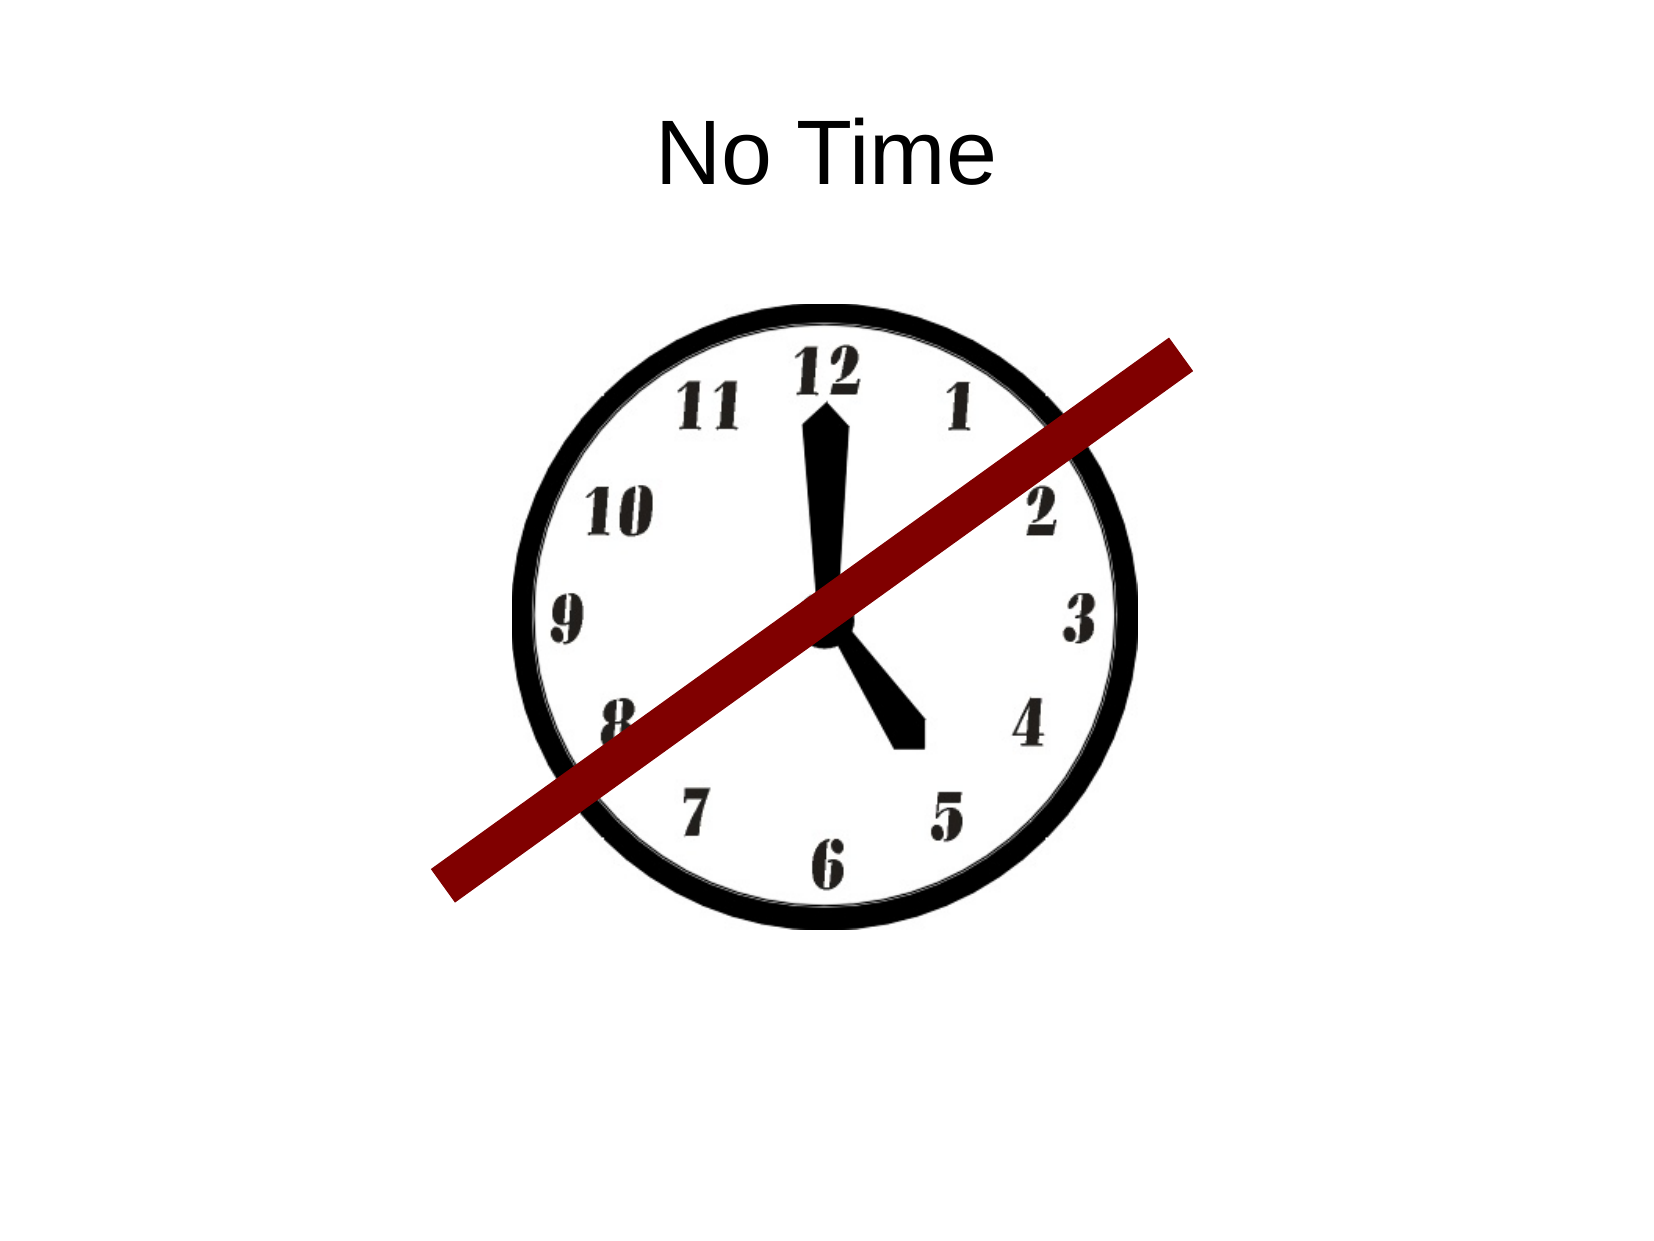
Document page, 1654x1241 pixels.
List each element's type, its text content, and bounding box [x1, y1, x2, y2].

picture [512, 412, 1138, 930]
title No Time [82, 49, 1571, 257]
picture [512, 304, 1138, 809]
chart [82, 290, 1571, 1109]
